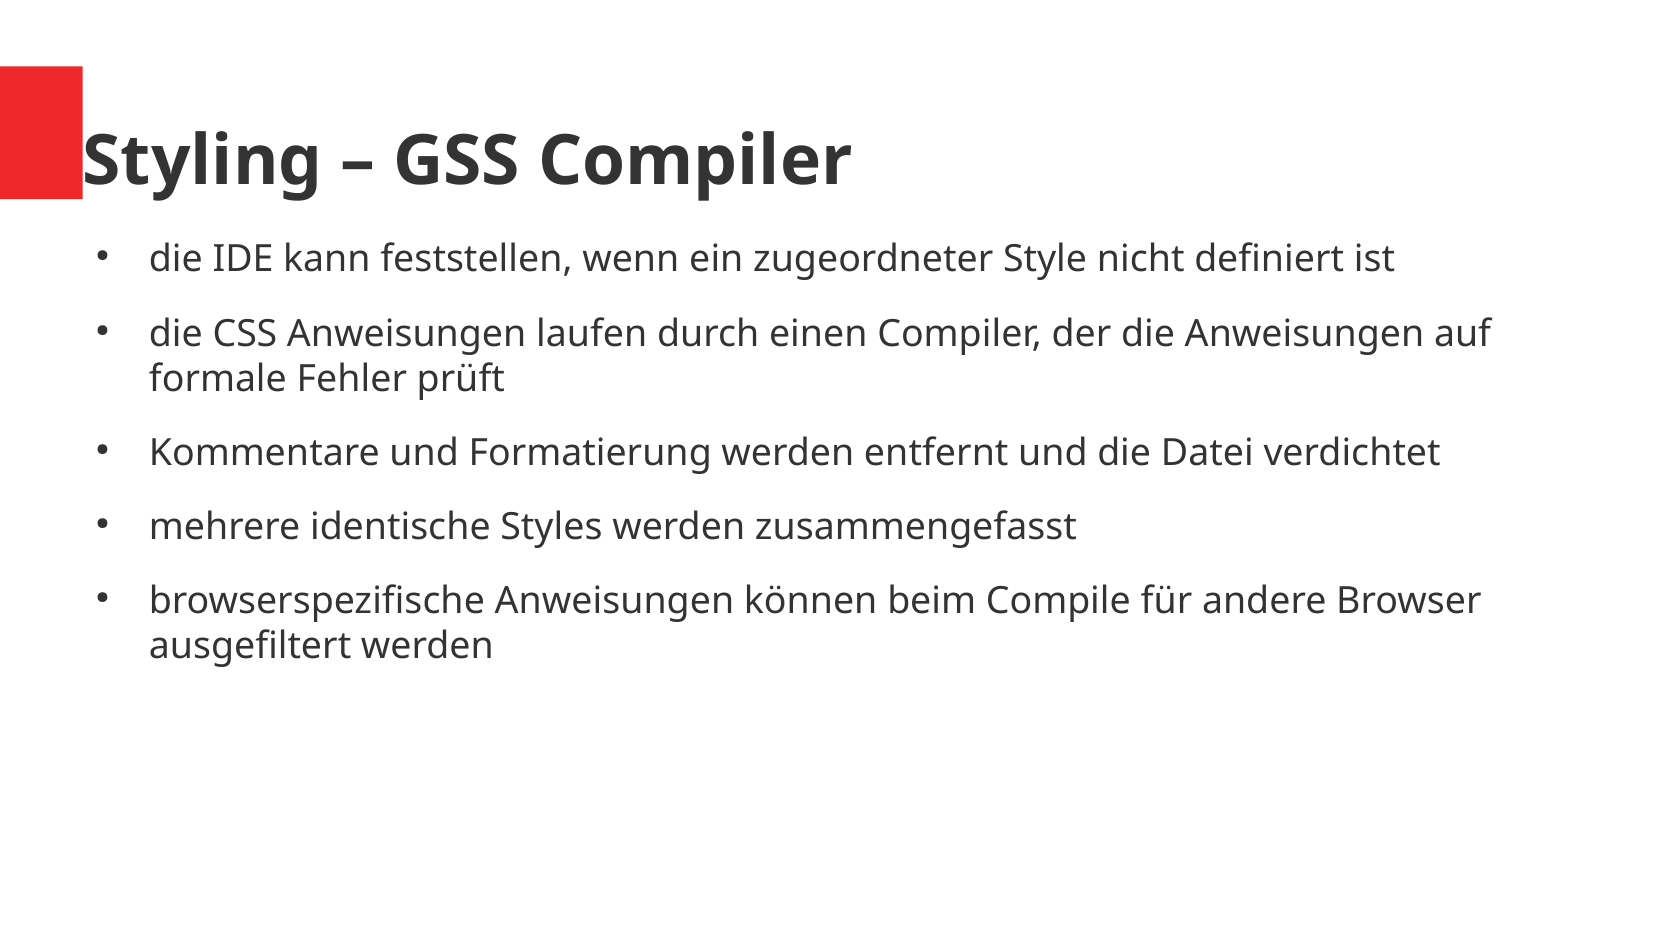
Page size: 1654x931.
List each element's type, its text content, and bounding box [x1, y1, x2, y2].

title Styling – GSS Compiler [82, 33, 1571, 196]
list die IDE kann feststellen, wenn ein zugeordneter Style nicht definiert ist die CSS Anweisungen laufen durch einen Compiler, der die Anweisungen auf formale Fehler prüft Kommentare und Formatierung werden entfernt und die Datei verdichtet mehrere identische Styles werden zusammengefasst browserspezifische Anweisungen können beim Compile für andere Browser ausgefiltert werden [78, 234, 1498, 827]
